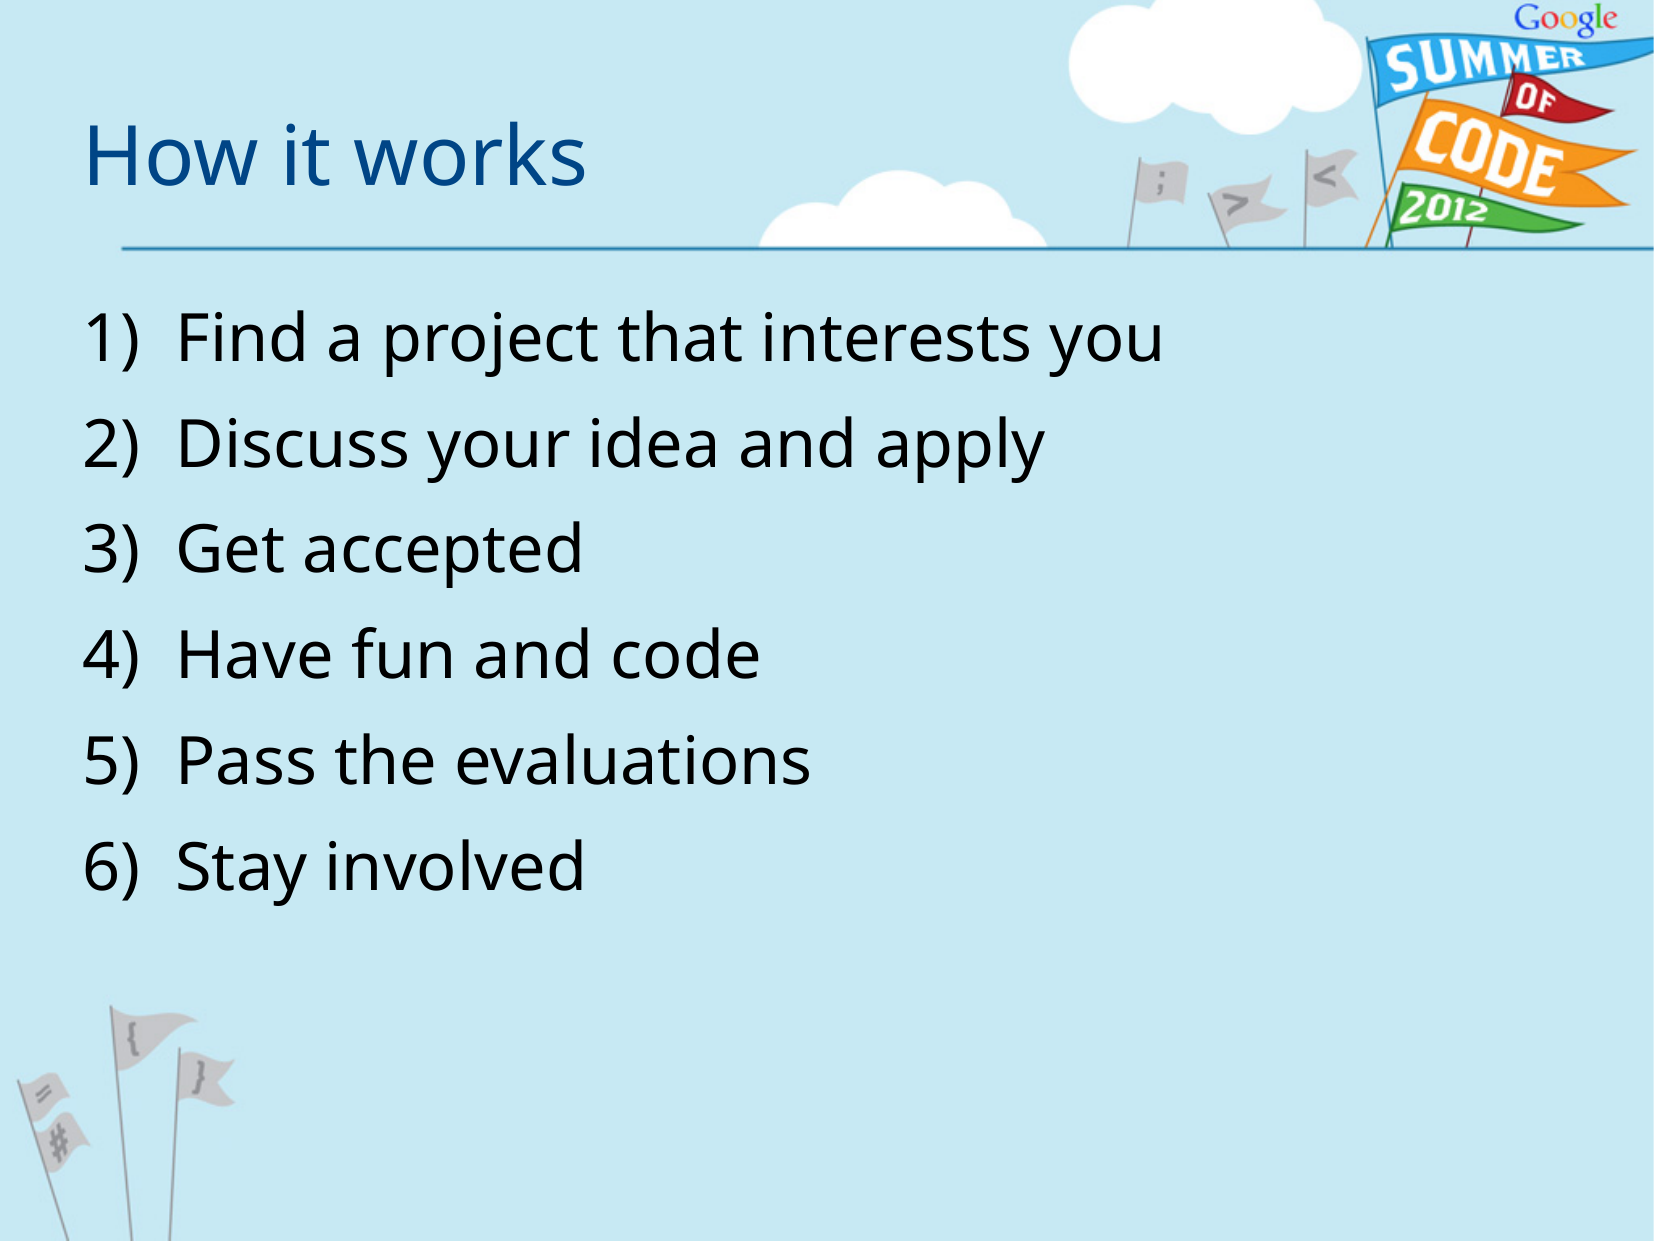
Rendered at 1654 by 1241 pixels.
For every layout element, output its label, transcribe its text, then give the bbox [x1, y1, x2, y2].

subtitle Find a project that interests you Discuss your idea and apply Get accepted Have fun and code Pass the evaluations Stay involved [82, 290, 1571, 1109]
picture [0, 0, 1654, 1241]
title How it works [82, 49, 1571, 257]
